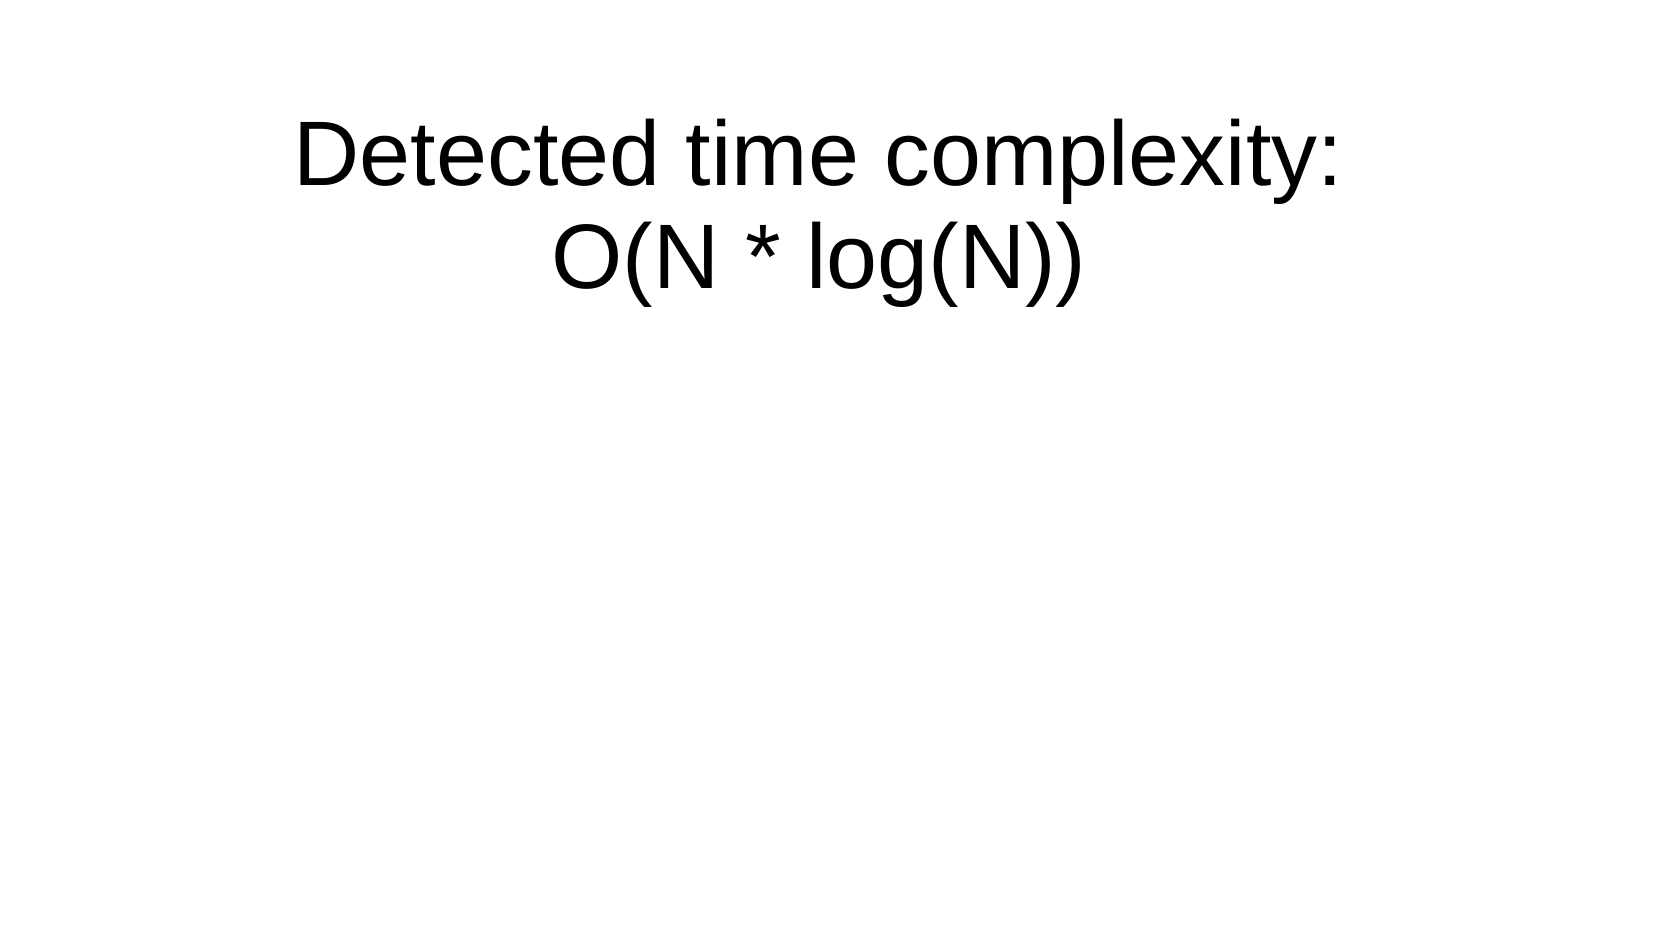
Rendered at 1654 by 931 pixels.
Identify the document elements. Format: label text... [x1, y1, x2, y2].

title Detected time complexity: O(N * log(N)) [75, 0, 1564, 411]
